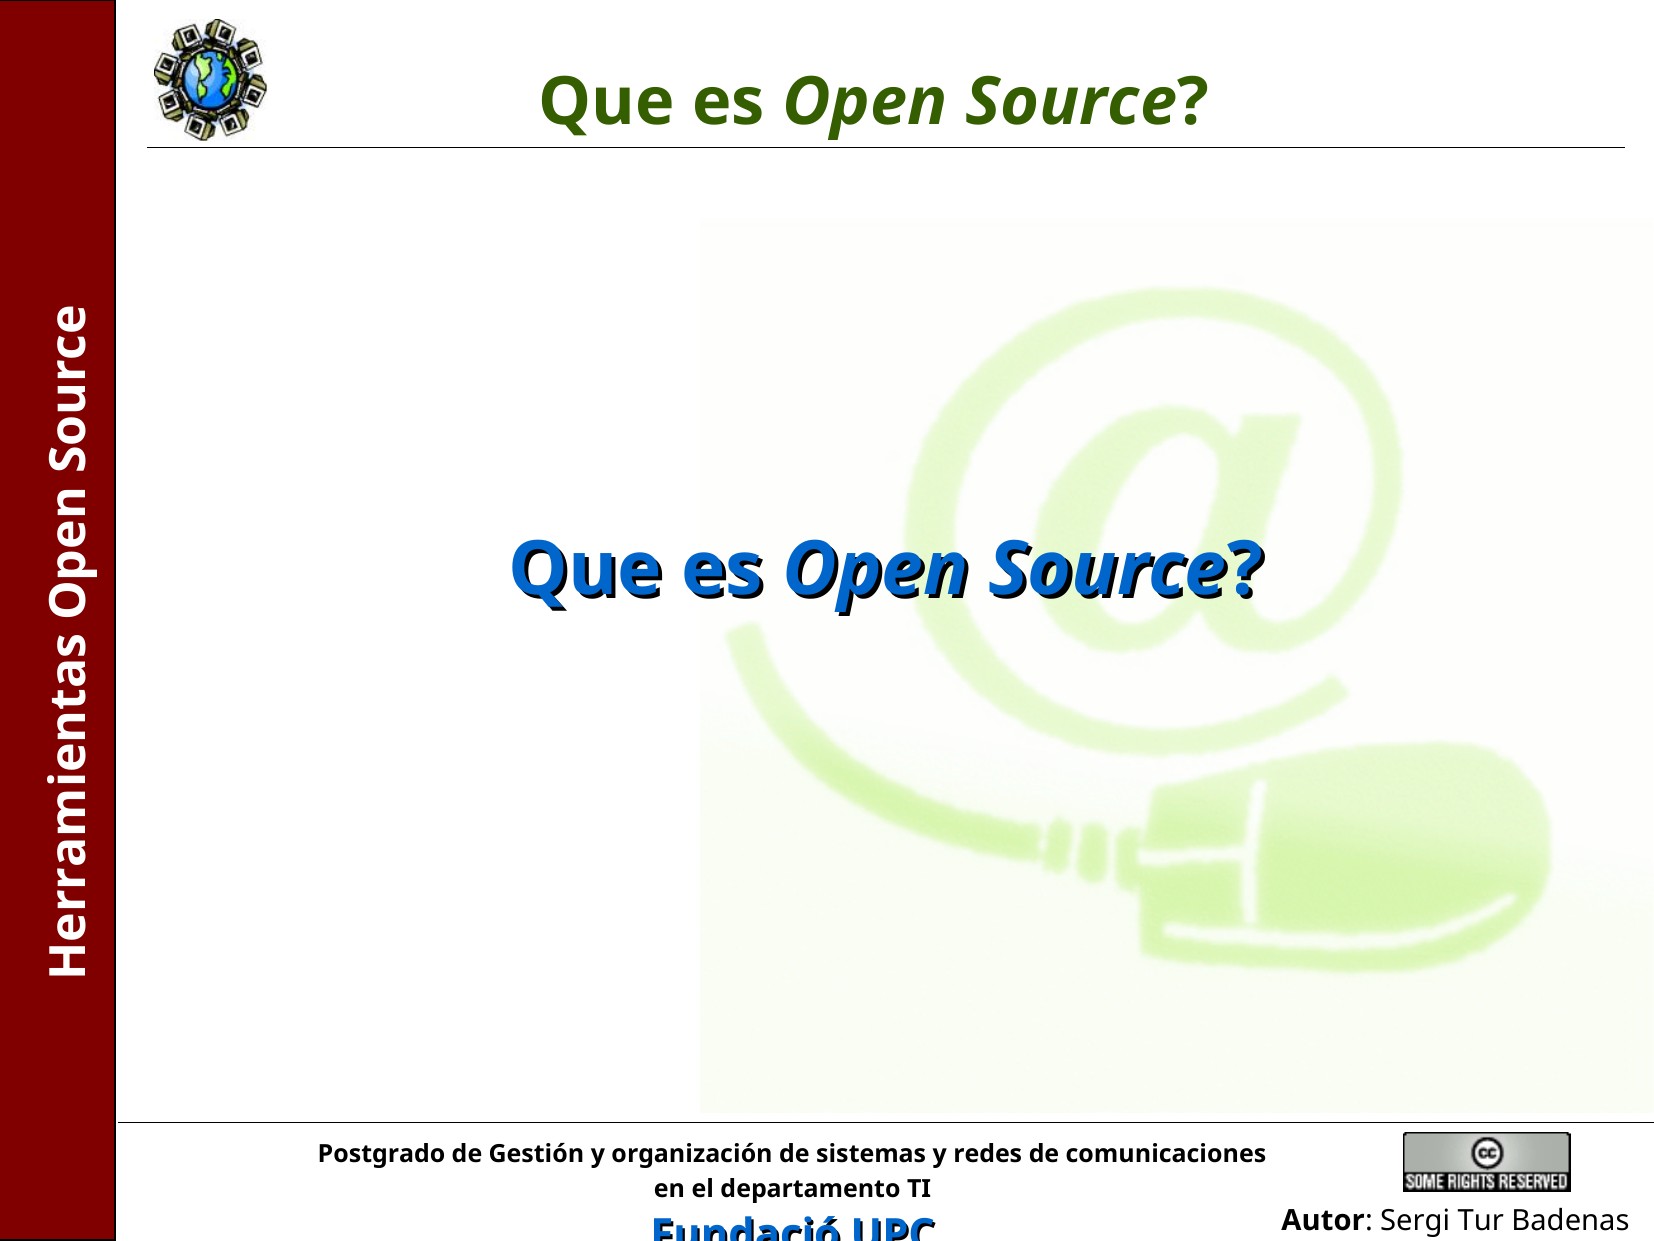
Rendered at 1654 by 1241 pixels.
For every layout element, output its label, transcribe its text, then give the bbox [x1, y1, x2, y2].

picture [700, 217, 1654, 1113]
subtitle Que es Open Source? [141, 250, 1630, 1086]
picture [1403, 1132, 1571, 1192]
title Que es Open Source? [129, 56, 1619, 141]
picture [154, 19, 268, 56]
